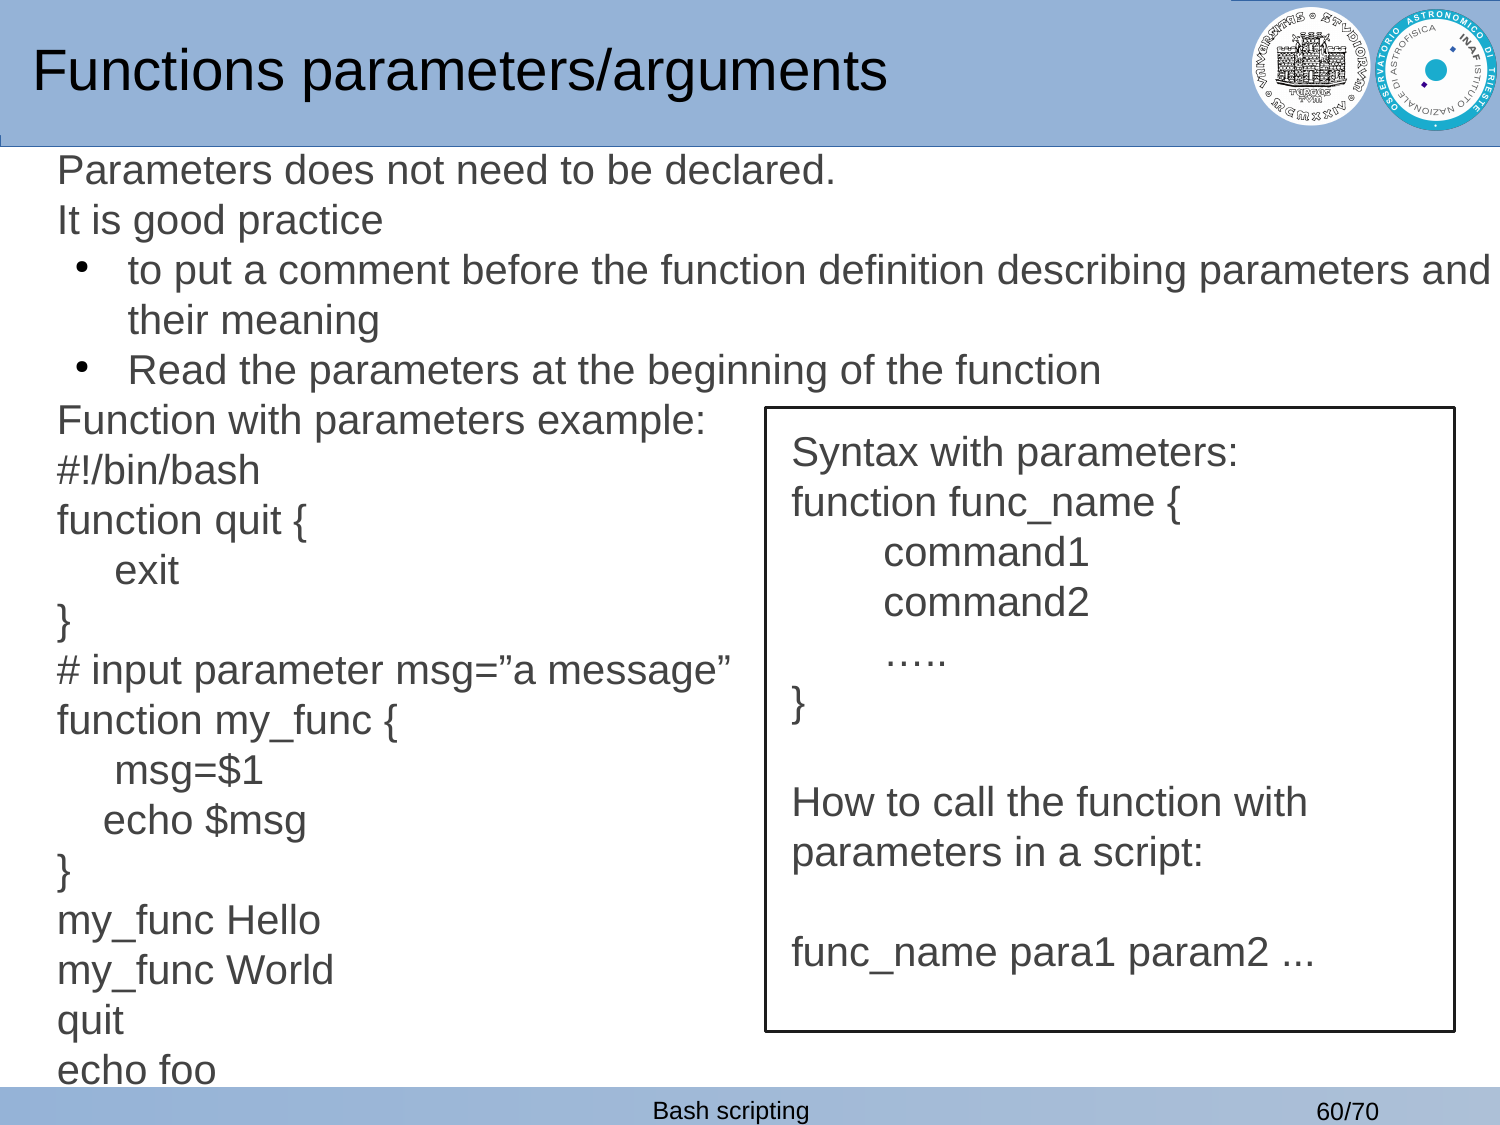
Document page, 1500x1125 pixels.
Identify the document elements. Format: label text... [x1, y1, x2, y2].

list Parameters does not need to be declared. It is good practice to put a comment before the function definition describing parameters and their meaning Read the parameters at the beginning of the function Function with parameters example: #!/bin/bash function quit { exit } # input parameter msg=”a message” function my_func { msg=$1 echo $msg } my_func Hello my_func World quit echo foo [42, 134, 1500, 1081]
text_box Functions parameters/arguments [0, 0, 1232, 136]
picture [1252, 0, 1500, 134]
list Syntax with parameters: function func_name { command1 command2 ….. } How to call the function with parameters in a script: func_name para1 param2 ... [776, 417, 1444, 1032]
text_box [765, 407, 1455, 1032]
